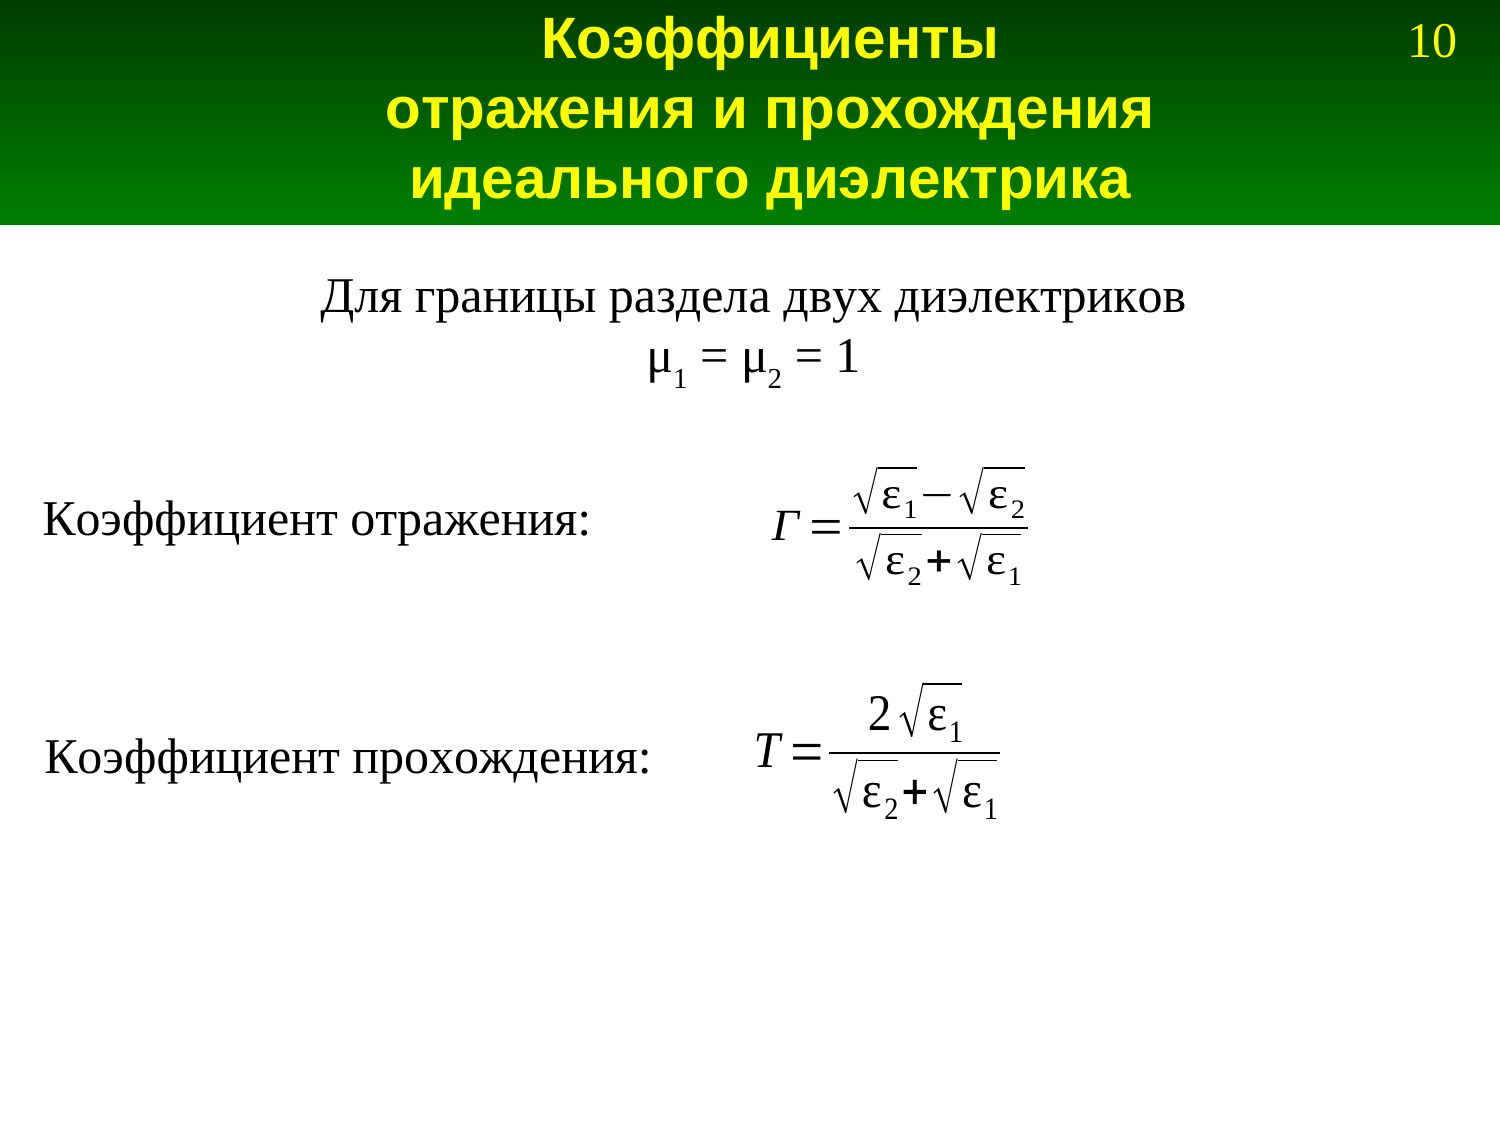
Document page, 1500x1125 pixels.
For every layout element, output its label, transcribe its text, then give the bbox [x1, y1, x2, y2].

text_box Для границы раздела двух диэлектриков μ1 = μ2 = 1 [305, 254, 1202, 403]
chart [747, 464, 1051, 591]
title Коэффициенты отражения и прохождения идеального диэлектрика [100, 0, 1441, 219]
text_box Коэффициент отражения: [27, 478, 607, 554]
text_box Коэффициент прохождения: [29, 715, 667, 791]
chart [733, 680, 1023, 826]
